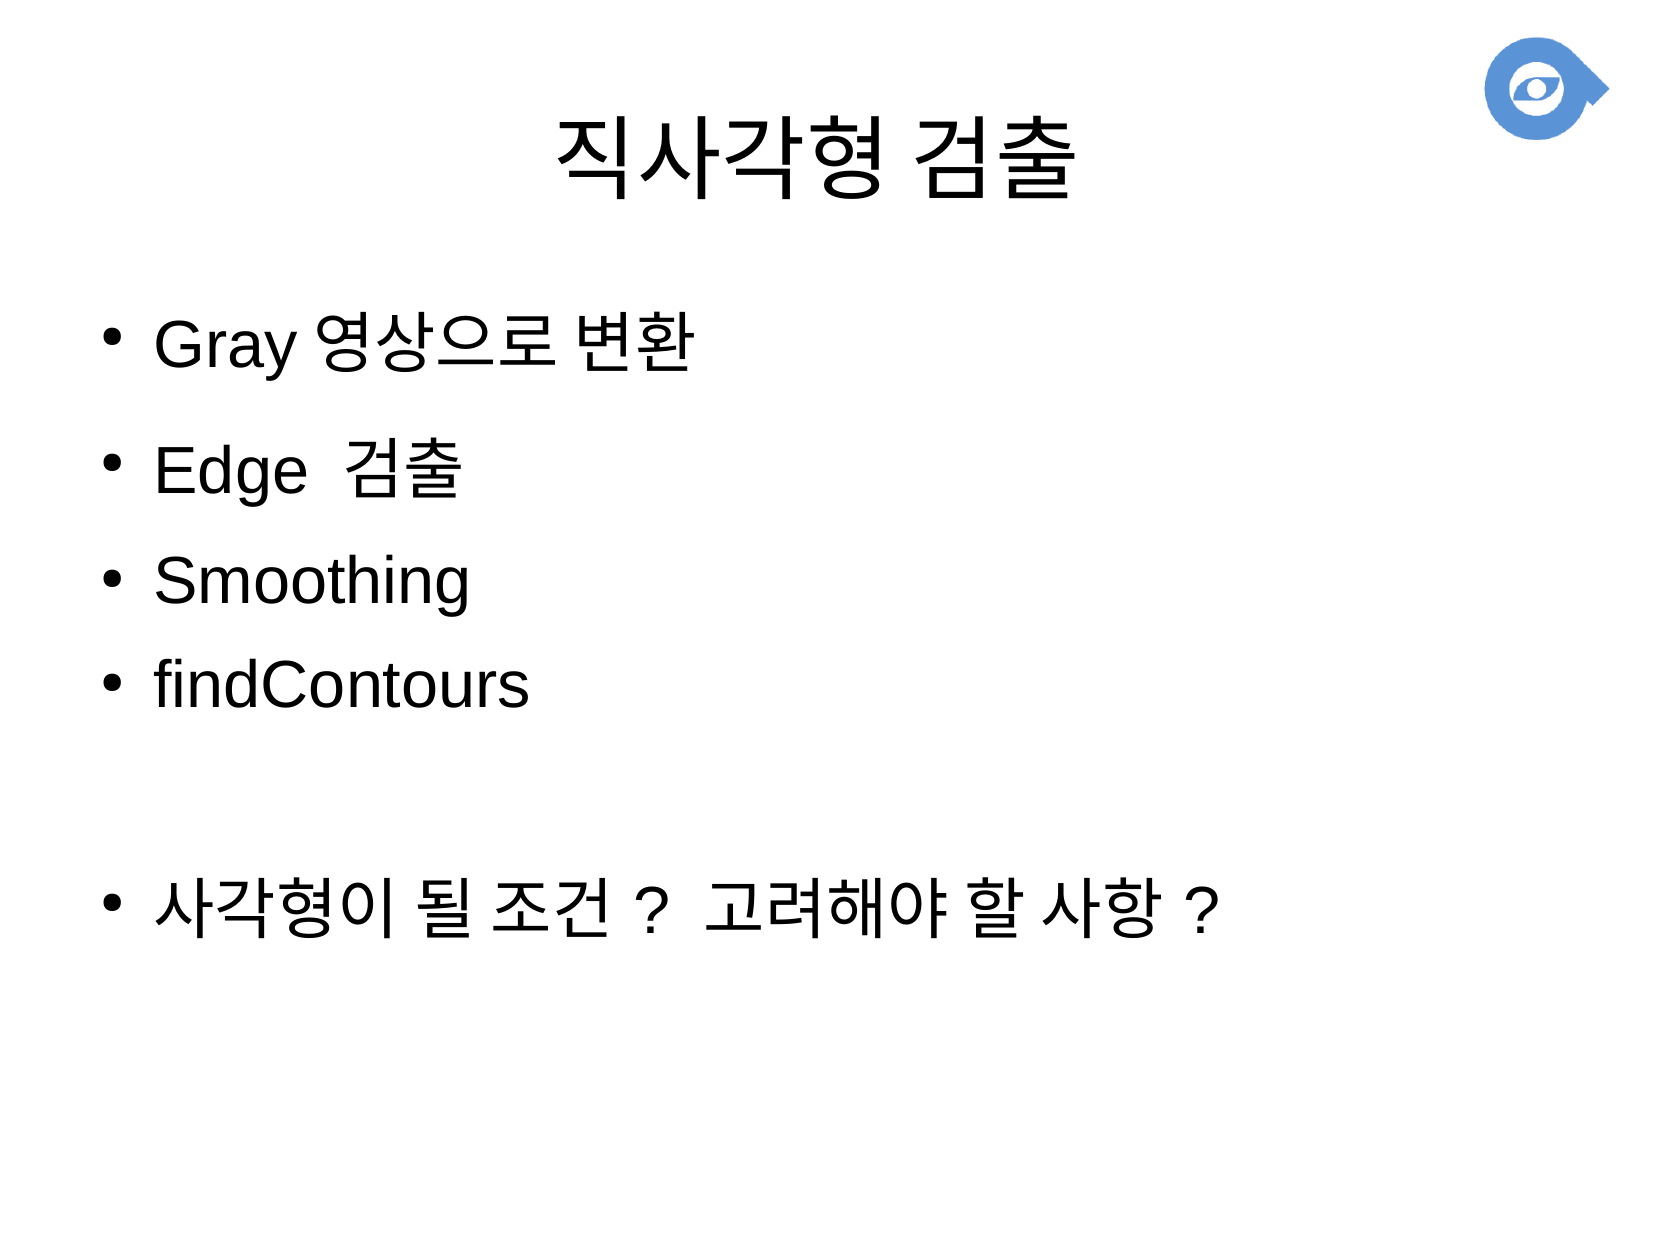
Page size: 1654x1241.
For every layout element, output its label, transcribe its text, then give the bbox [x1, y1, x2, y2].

list Gray영상으로 변환 Edge 검출 Smoothing findContours 사각형이 될 조건? 고려해야 할 사항? [82, 290, 1571, 1141]
picture [1450, 10, 1636, 166]
title 직사각형 검출 [82, 49, 1571, 257]
